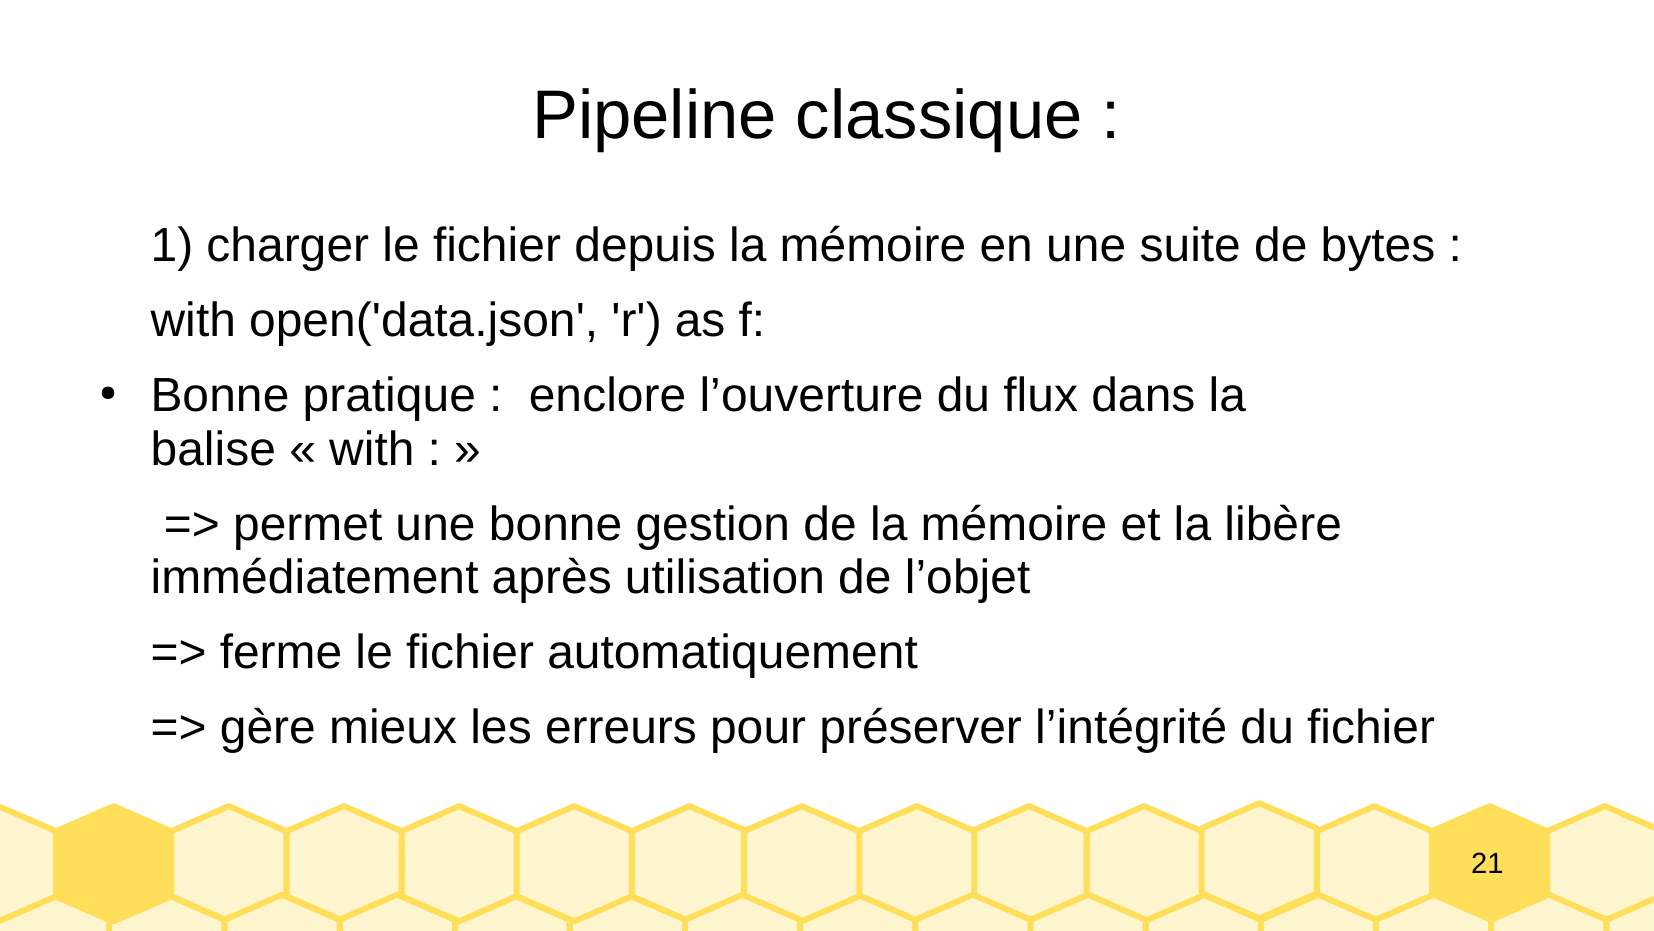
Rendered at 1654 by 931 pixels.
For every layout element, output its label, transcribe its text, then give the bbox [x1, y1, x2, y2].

title Pipeline classique : [82, 37, 1571, 193]
list 1) charger le fichier depuis la mémoire en une suite de bytes : with open('data.json', 'r') as f: Bonne pratique : enclore l’ouverture du flux dans la balise « with : » => permet une bonne gestion de la mémoire et la libère immédiatement après utilisation de l’objet => ferme le fichier automatiquement => gère mieux les erreurs pour préserver l’intégrité du fichier [82, 217, 1571, 758]
